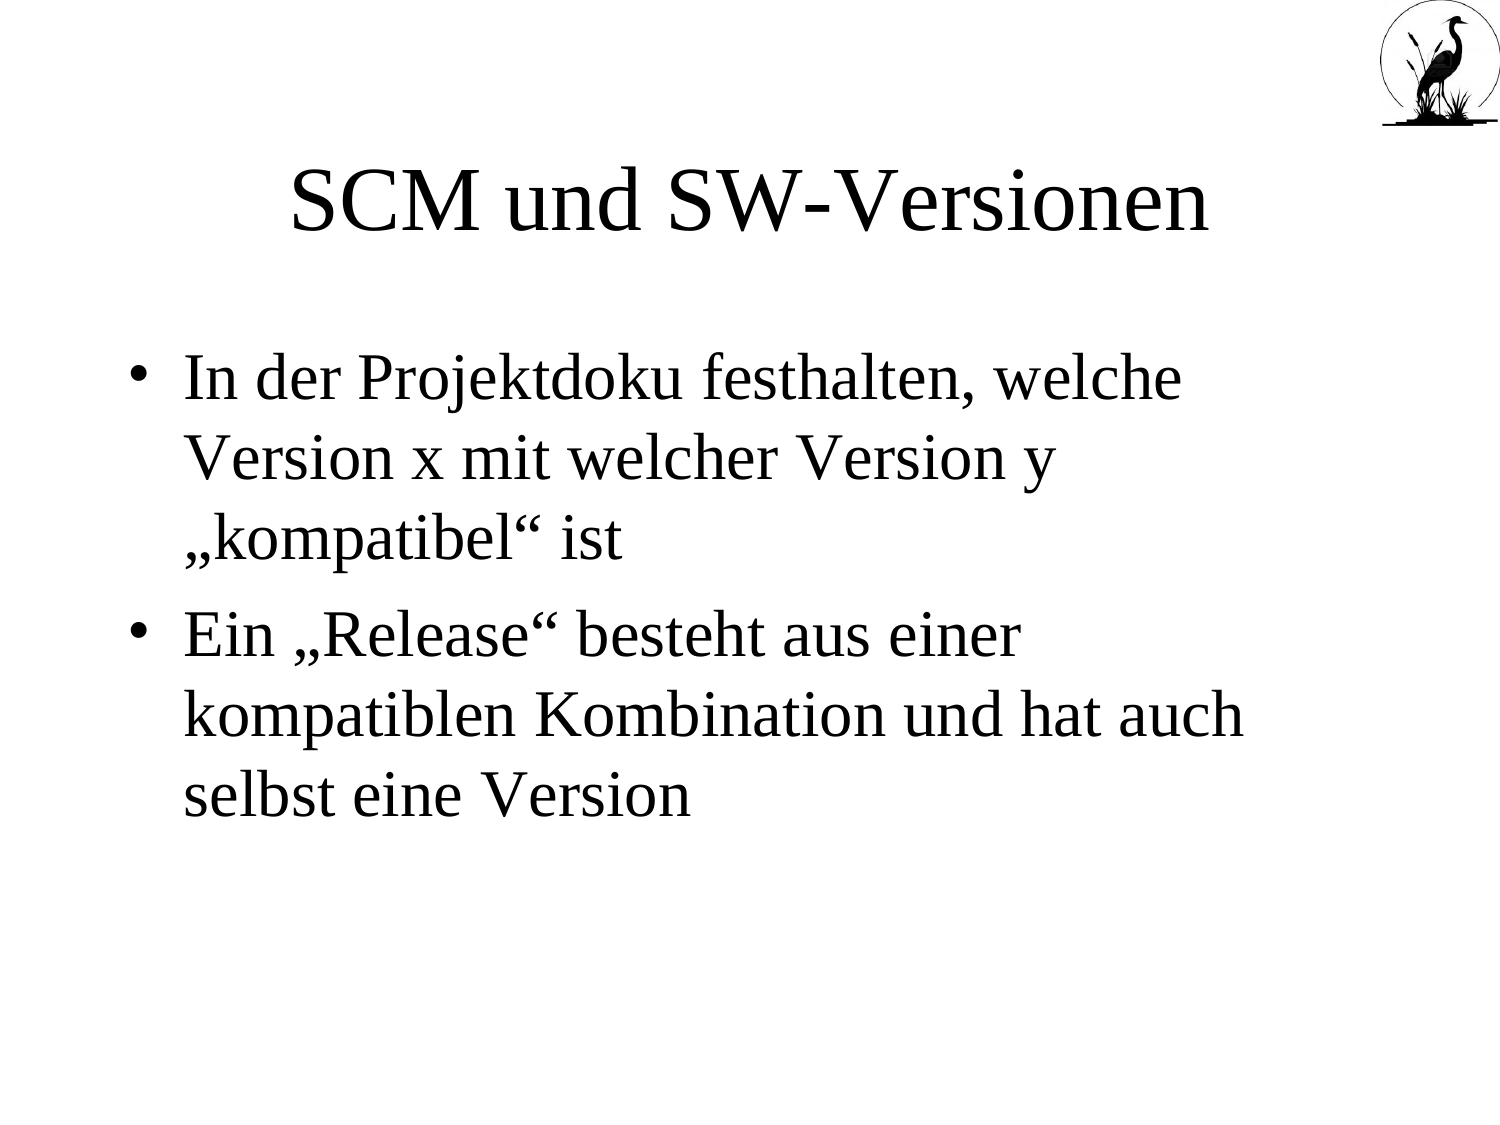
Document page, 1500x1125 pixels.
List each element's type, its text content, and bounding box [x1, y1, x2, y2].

picture [1380, 0, 1500, 126]
list In der Projektdoku festhalten, welche Version x mit welcher Version y „kompatibel“ ist Ein „Release“ besteht aus einer kompatiblen Kombination und hat auch selbst eine Version [112, 324, 1388, 1001]
title SCM und SW-Versionen [112, 99, 1388, 288]
